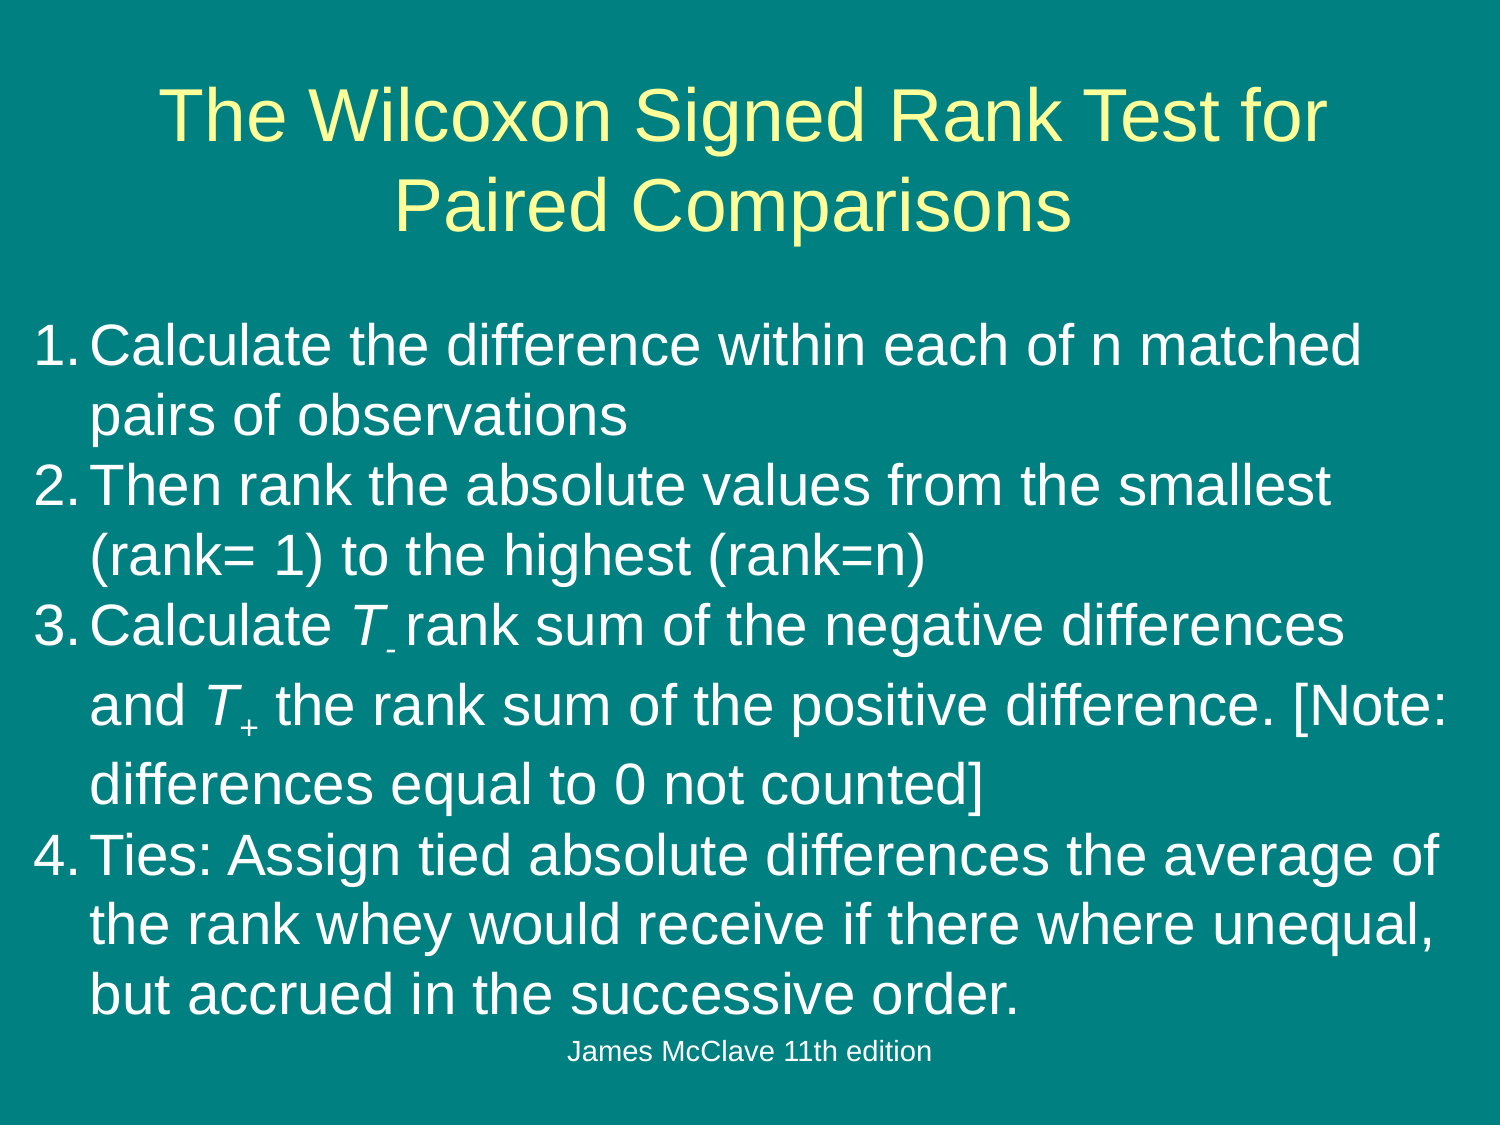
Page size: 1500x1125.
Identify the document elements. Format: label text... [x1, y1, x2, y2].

footer James McClave 11th edition [512, 1034, 988, 1103]
text_box The Wilcoxon Signed Rank Test for Paired Comparisons [50, 62, 1438, 250]
text_box Calculate the difference within each of n matched pairs of observations Then rank the absolute values from the smallest (rank= 1) to the highest (rank=n) Calculate T- rank sum of the negative differences and T+ the rank sum of the positive difference. [Note: differences equal to 0 not counted] Ties: Assign tied absolute differences the average of the rank whey would receive if there where unequal, but accrued in the successive order. [18, 299, 1469, 1034]
